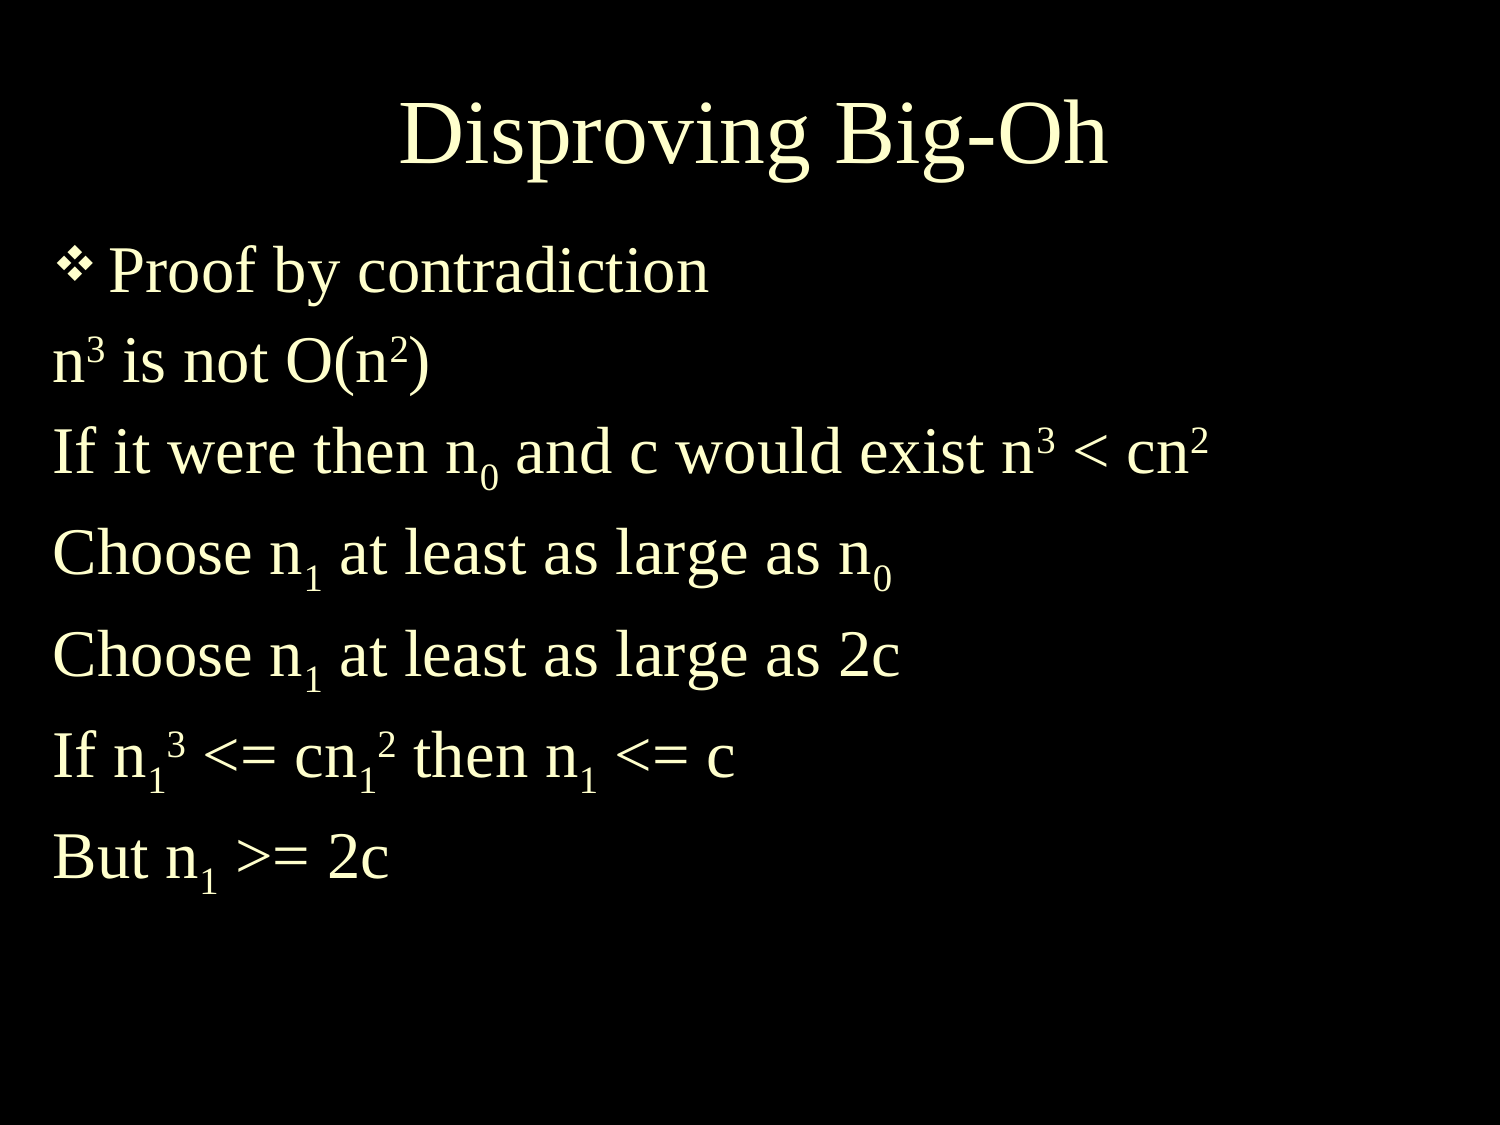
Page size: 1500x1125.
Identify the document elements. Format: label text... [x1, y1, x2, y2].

list Proof by contradiction n3 is not O(n2) If it were then n0 and c would exist n3 < cn2 Choose n1 at least as large as n0 Choose n1 at least as large as 2c If n13 <= cn12 then n1 <= c But n1 >= 2c [37, 224, 1497, 912]
title Disproving Big-Oh [37, 37, 1496, 224]
